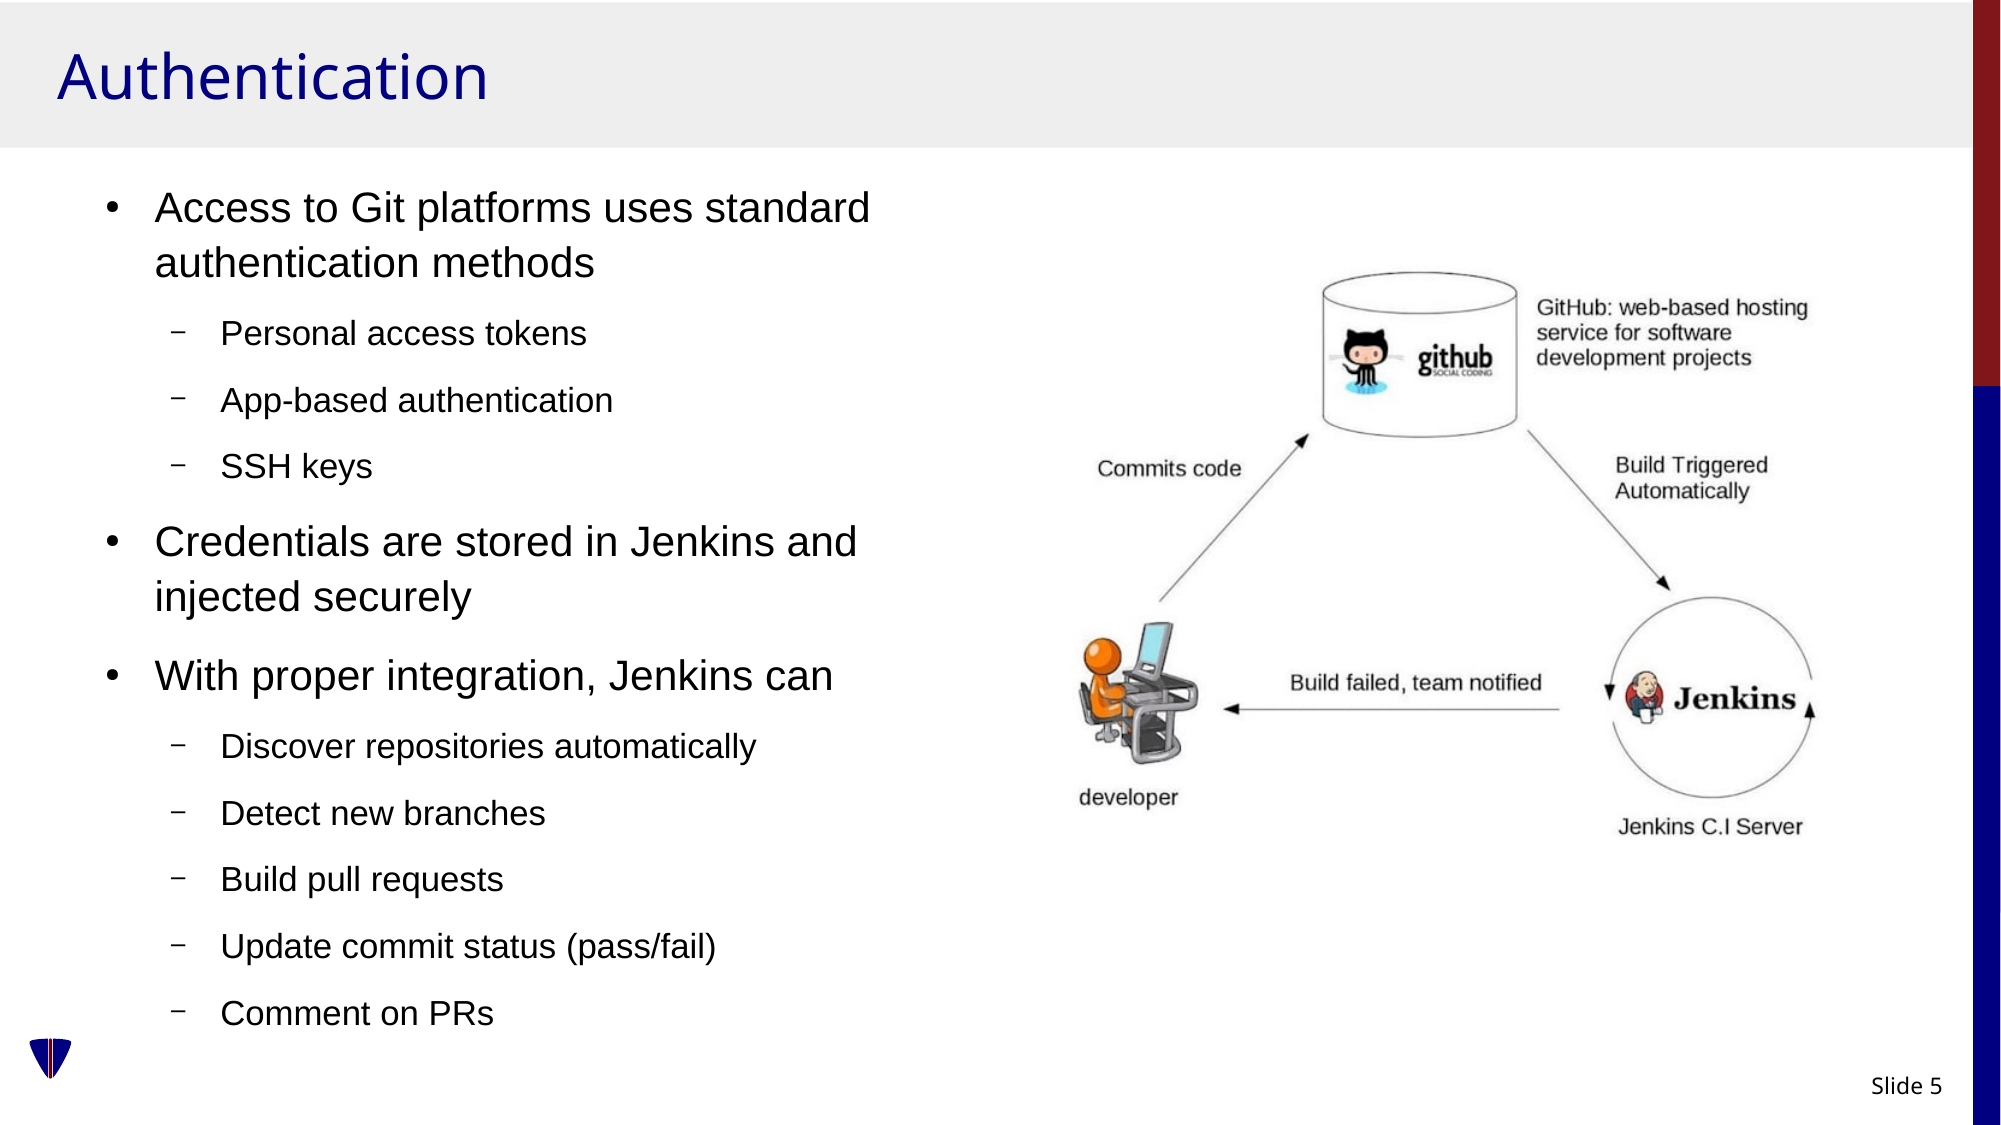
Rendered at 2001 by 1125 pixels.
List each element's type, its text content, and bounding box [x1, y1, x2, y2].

list Access to Git platforms uses standard authentication methods Personal access tokens App-based authentication SSH keys Credentials are stored in Jenkins and injected securely With proper integration, Jenkins can Discover repositories automatically Detect new branches Build pull requests Update commit status (pass/fail) Comment on PRs [88, 177, 975, 1034]
picture [1033, 249, 1851, 857]
title Authentication [0, 2, 1973, 148]
